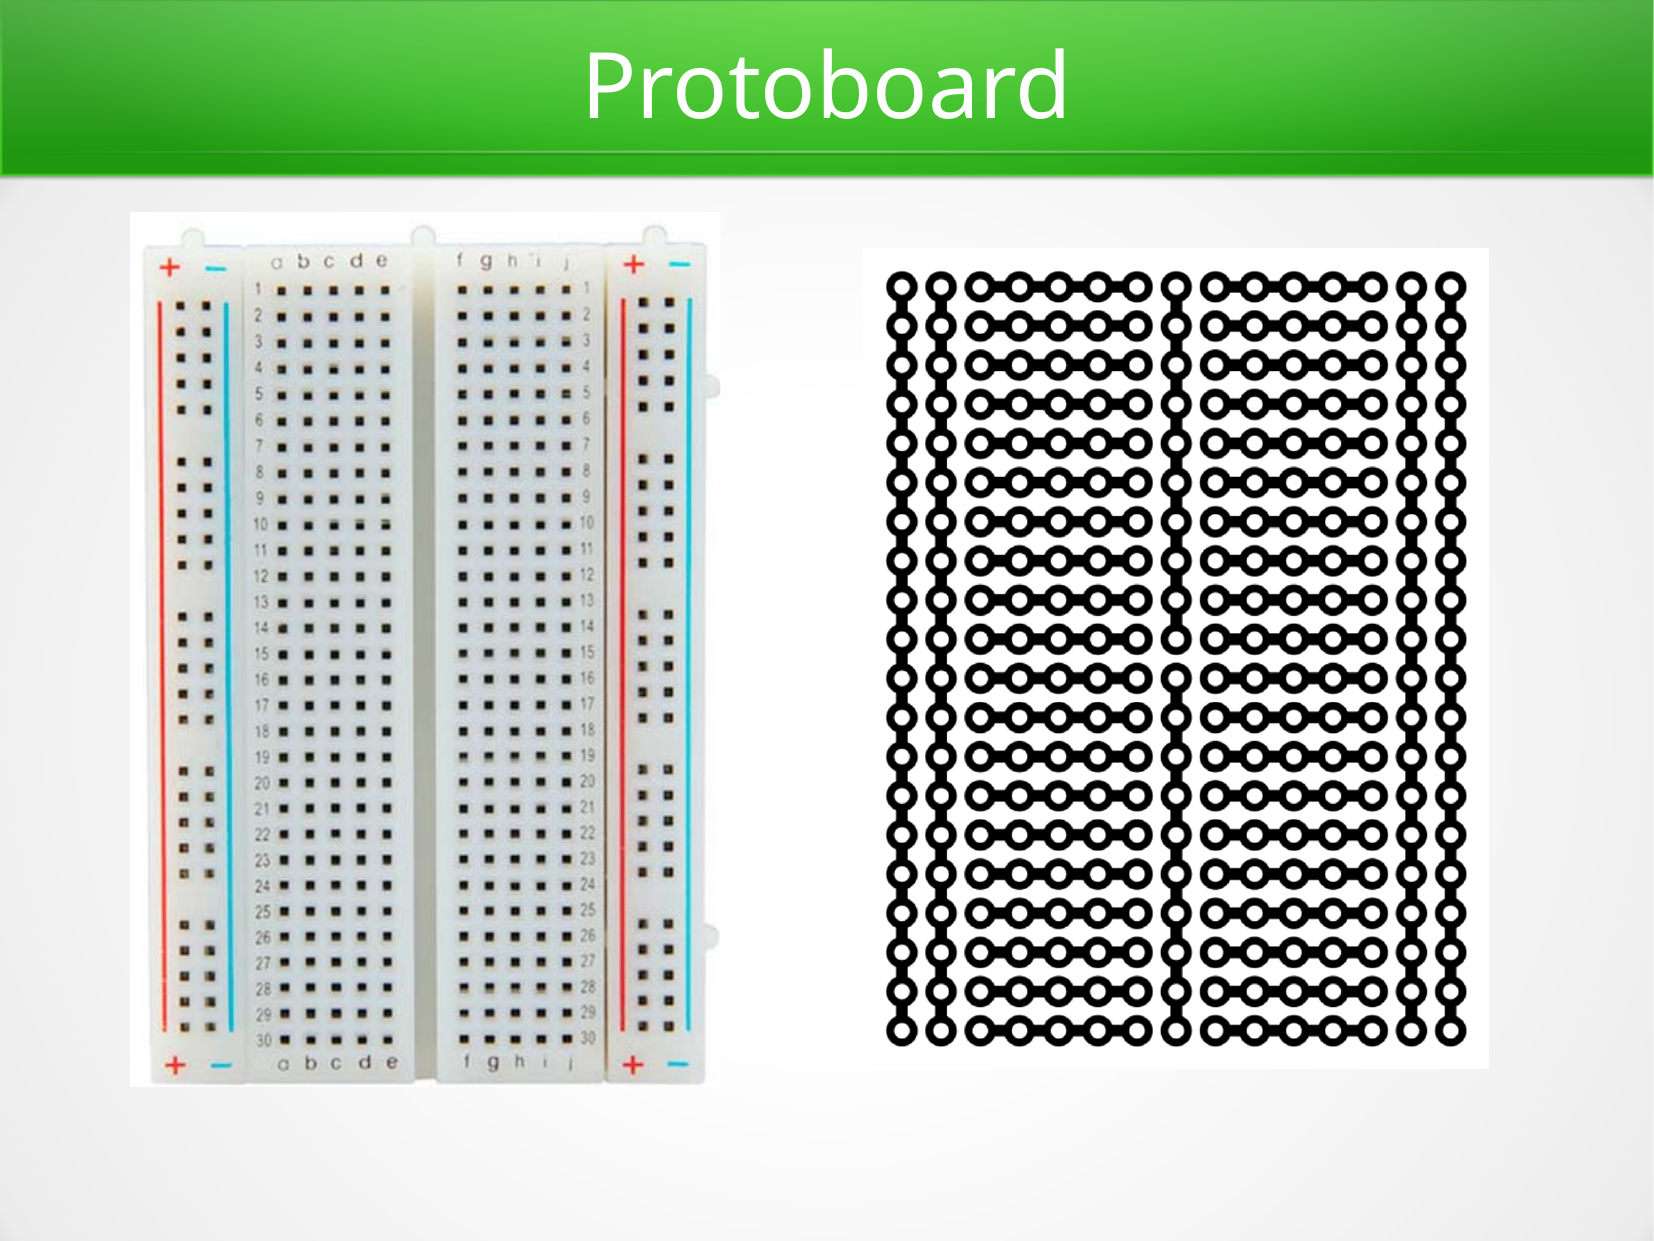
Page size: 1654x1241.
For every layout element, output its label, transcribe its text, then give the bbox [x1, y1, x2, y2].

picture [0, 0, 1654, 1241]
title Protoboard [82, 11, 1571, 154]
